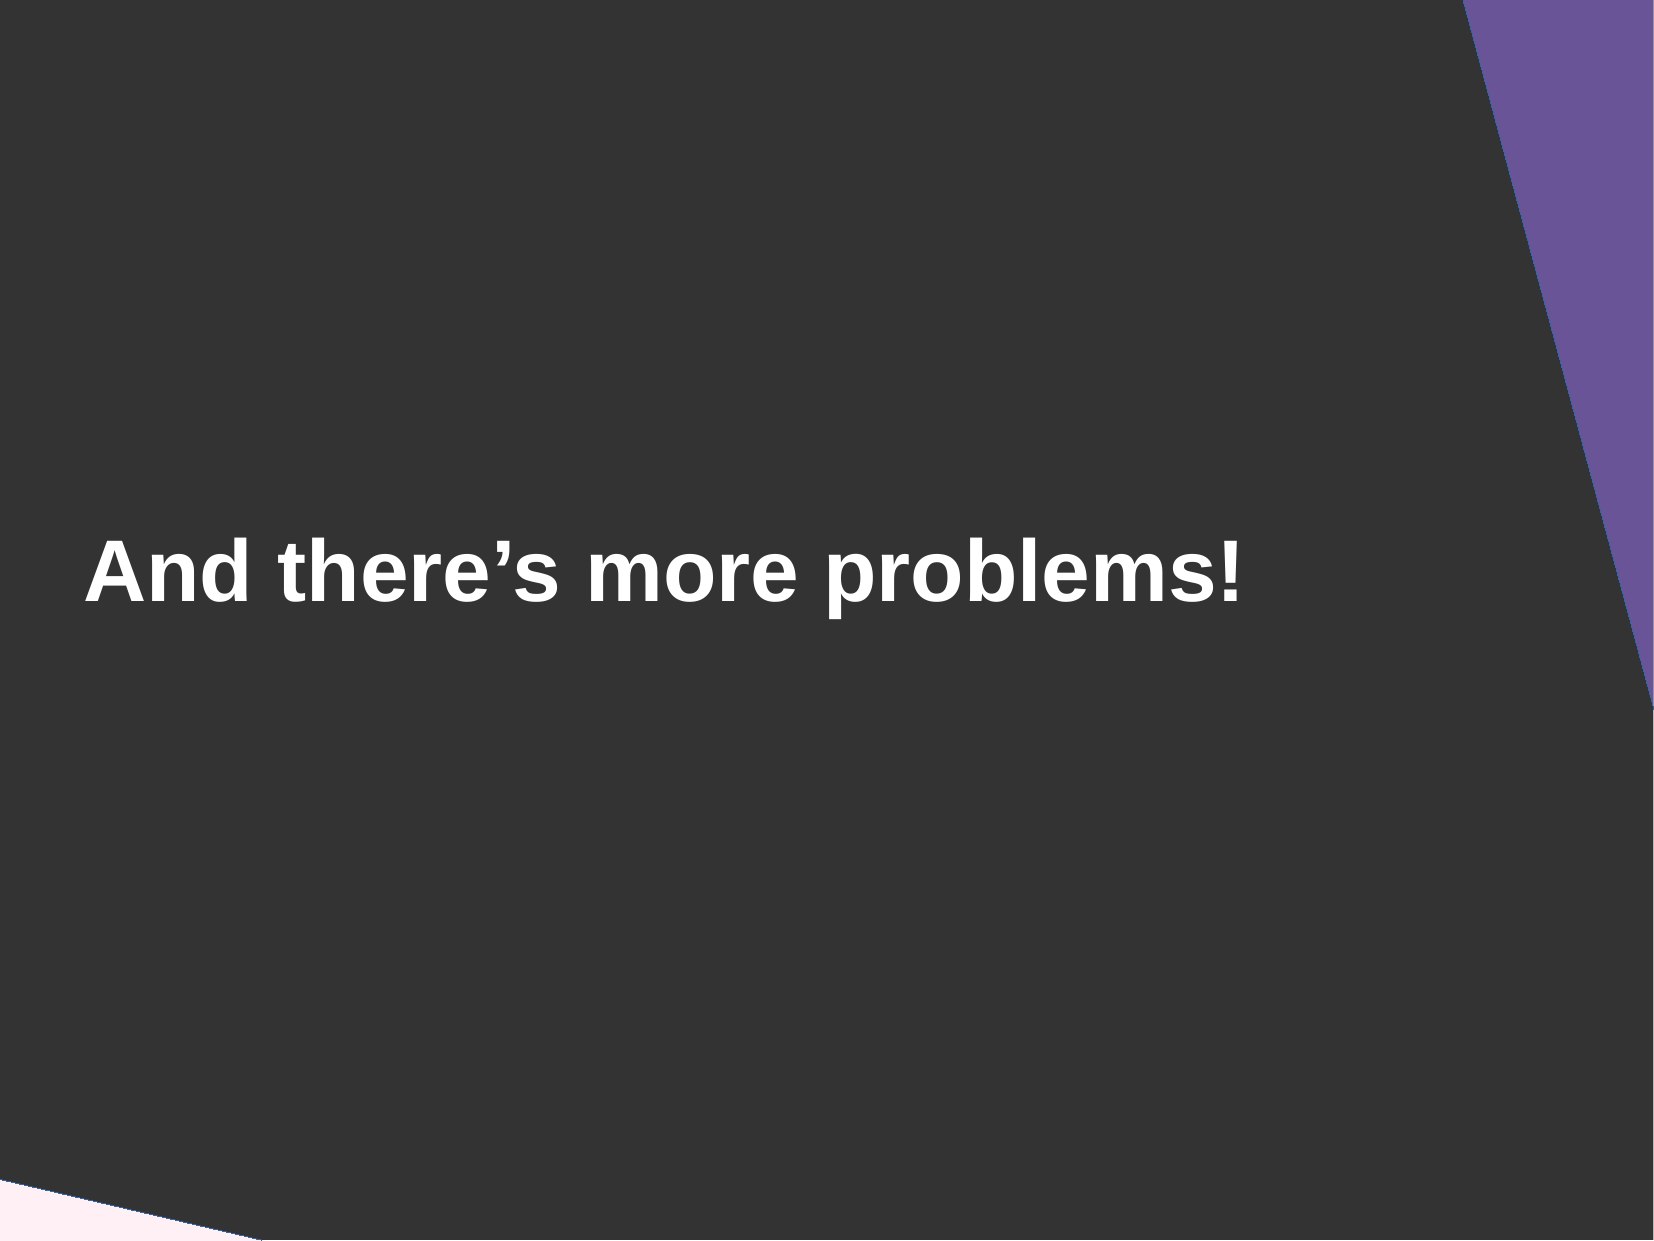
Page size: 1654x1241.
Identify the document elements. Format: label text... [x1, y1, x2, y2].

text_box [0, 1179, 266, 1241]
title And there’s more problems! [83, 522, 1571, 718]
text_box [1463, 0, 1654, 710]
